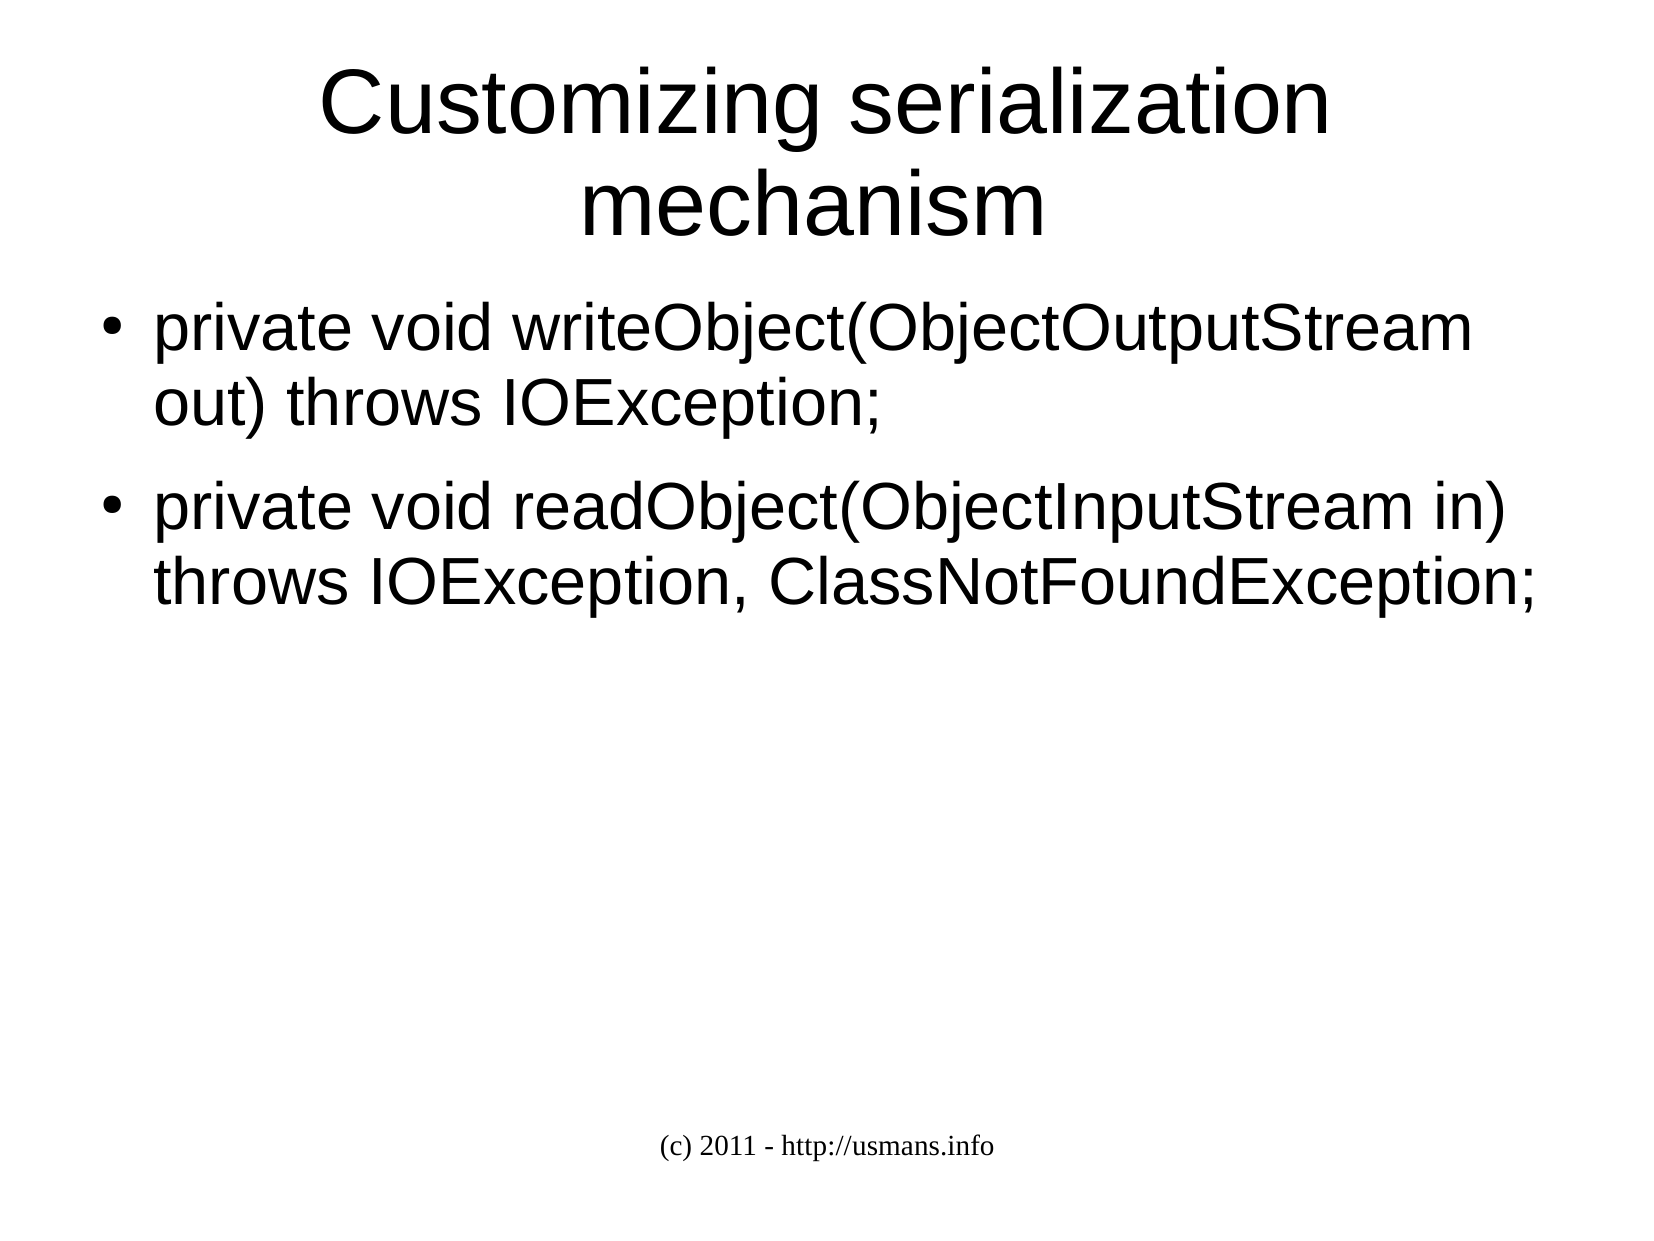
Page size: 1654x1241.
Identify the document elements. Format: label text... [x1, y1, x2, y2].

list private void writeObject(ObjectOutputStream out) throws IOException; private void readObject(ObjectInputStream in) throws IOException, ClassNotFoundException; [82, 290, 1571, 1109]
title Customizing serialization mechanism [82, 49, 1571, 257]
